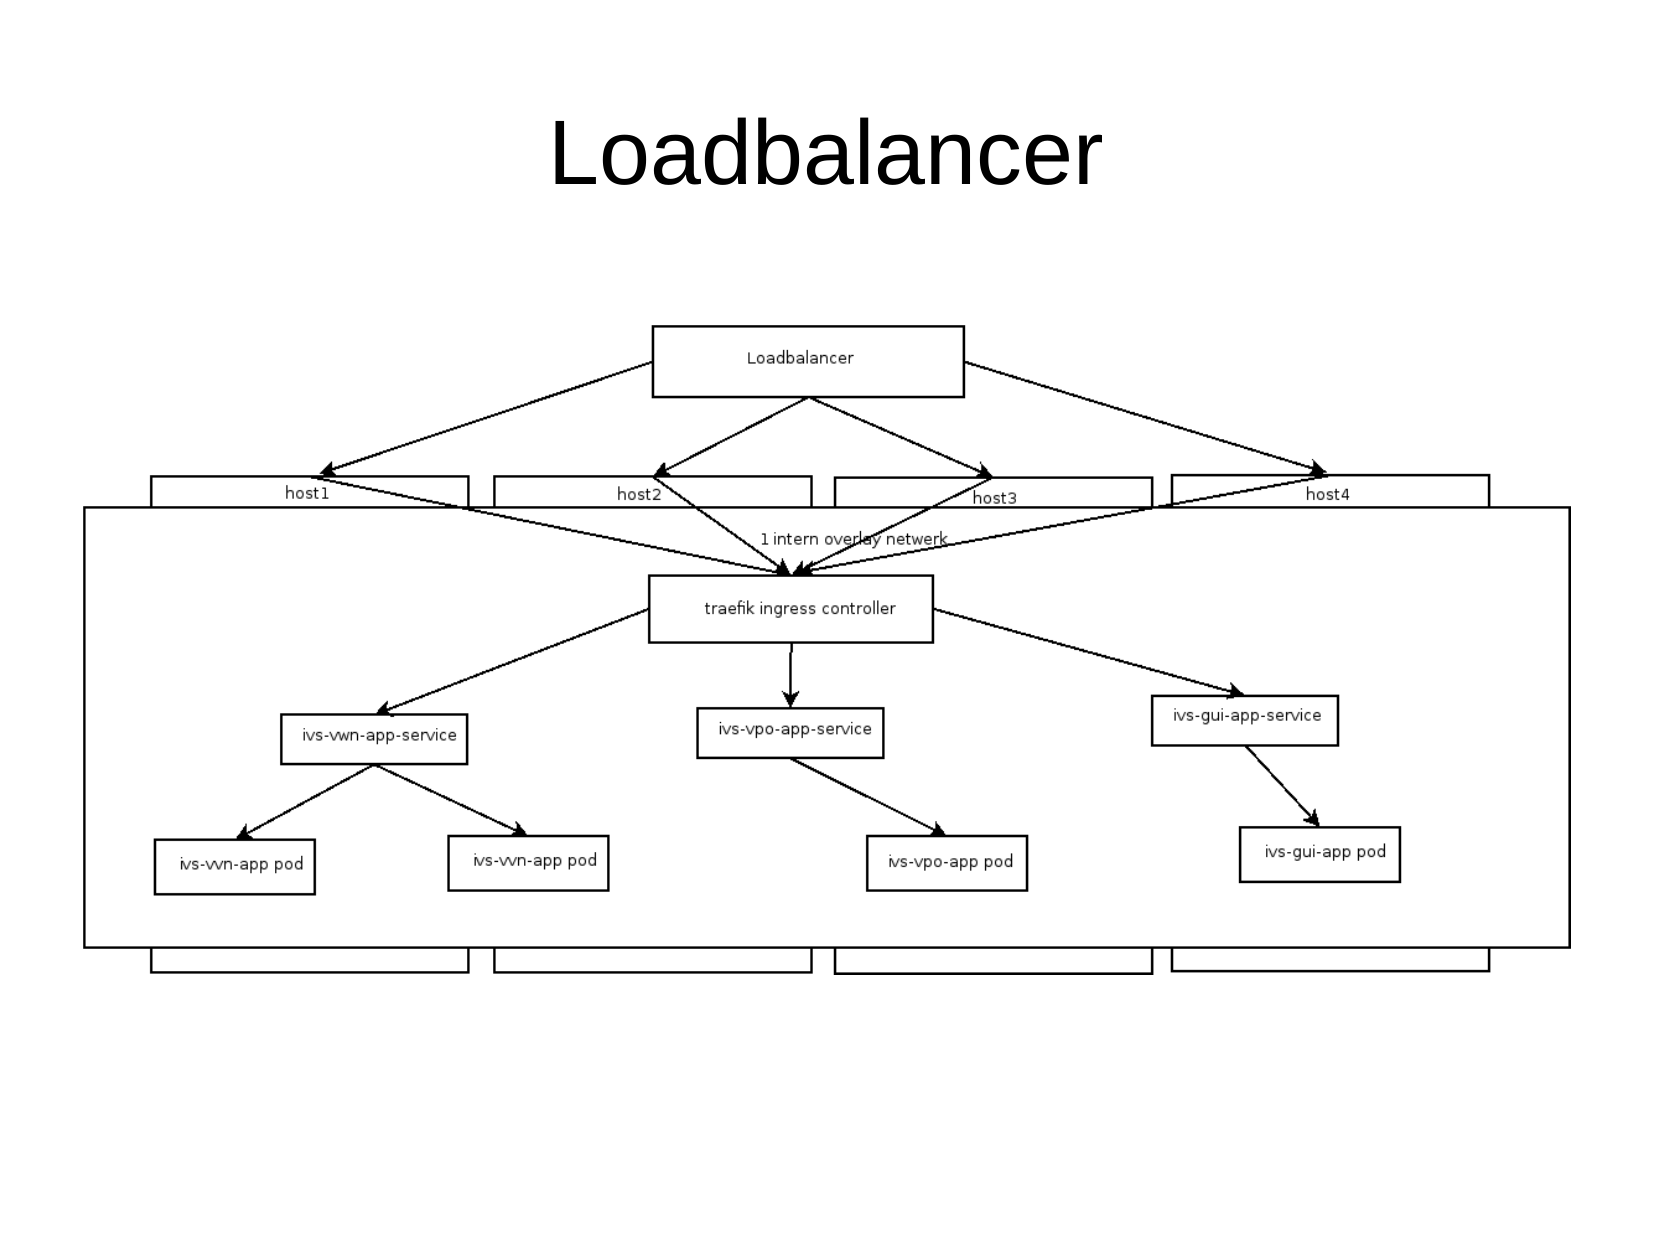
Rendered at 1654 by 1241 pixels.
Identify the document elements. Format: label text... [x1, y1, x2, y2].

title Loadbalancer [82, 49, 1571, 257]
picture [82, 324, 1571, 975]
